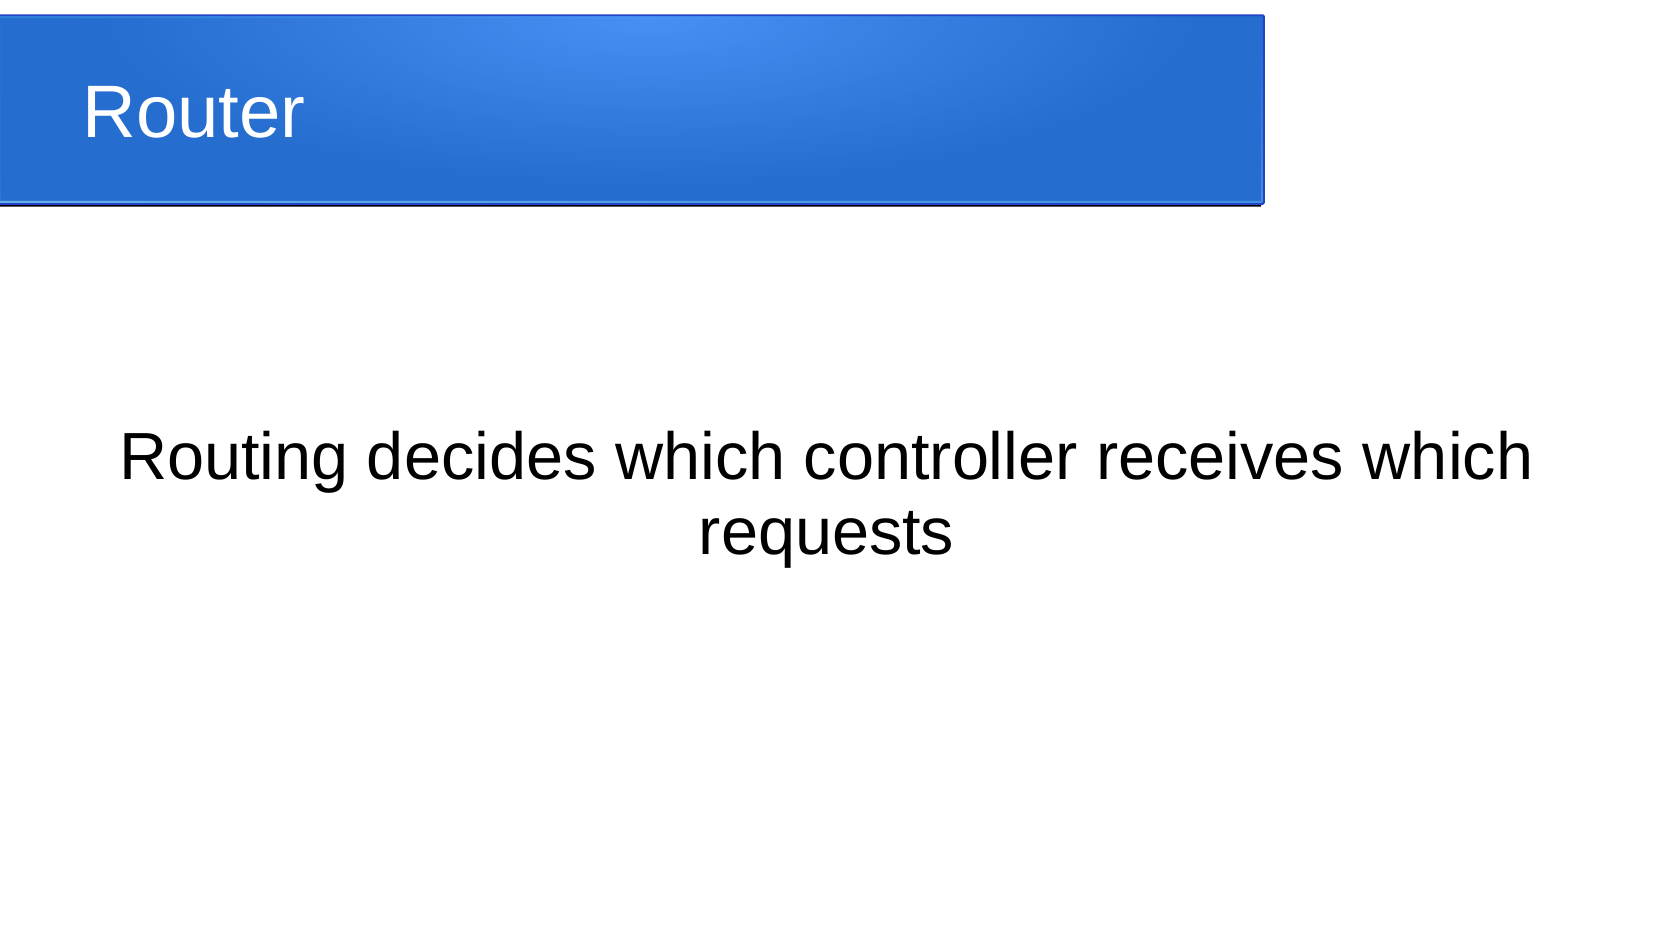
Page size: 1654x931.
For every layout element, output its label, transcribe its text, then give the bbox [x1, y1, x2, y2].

subtitle Routing decides which controller receives which requests [82, 224, 1571, 764]
title Router [82, 35, 1235, 189]
